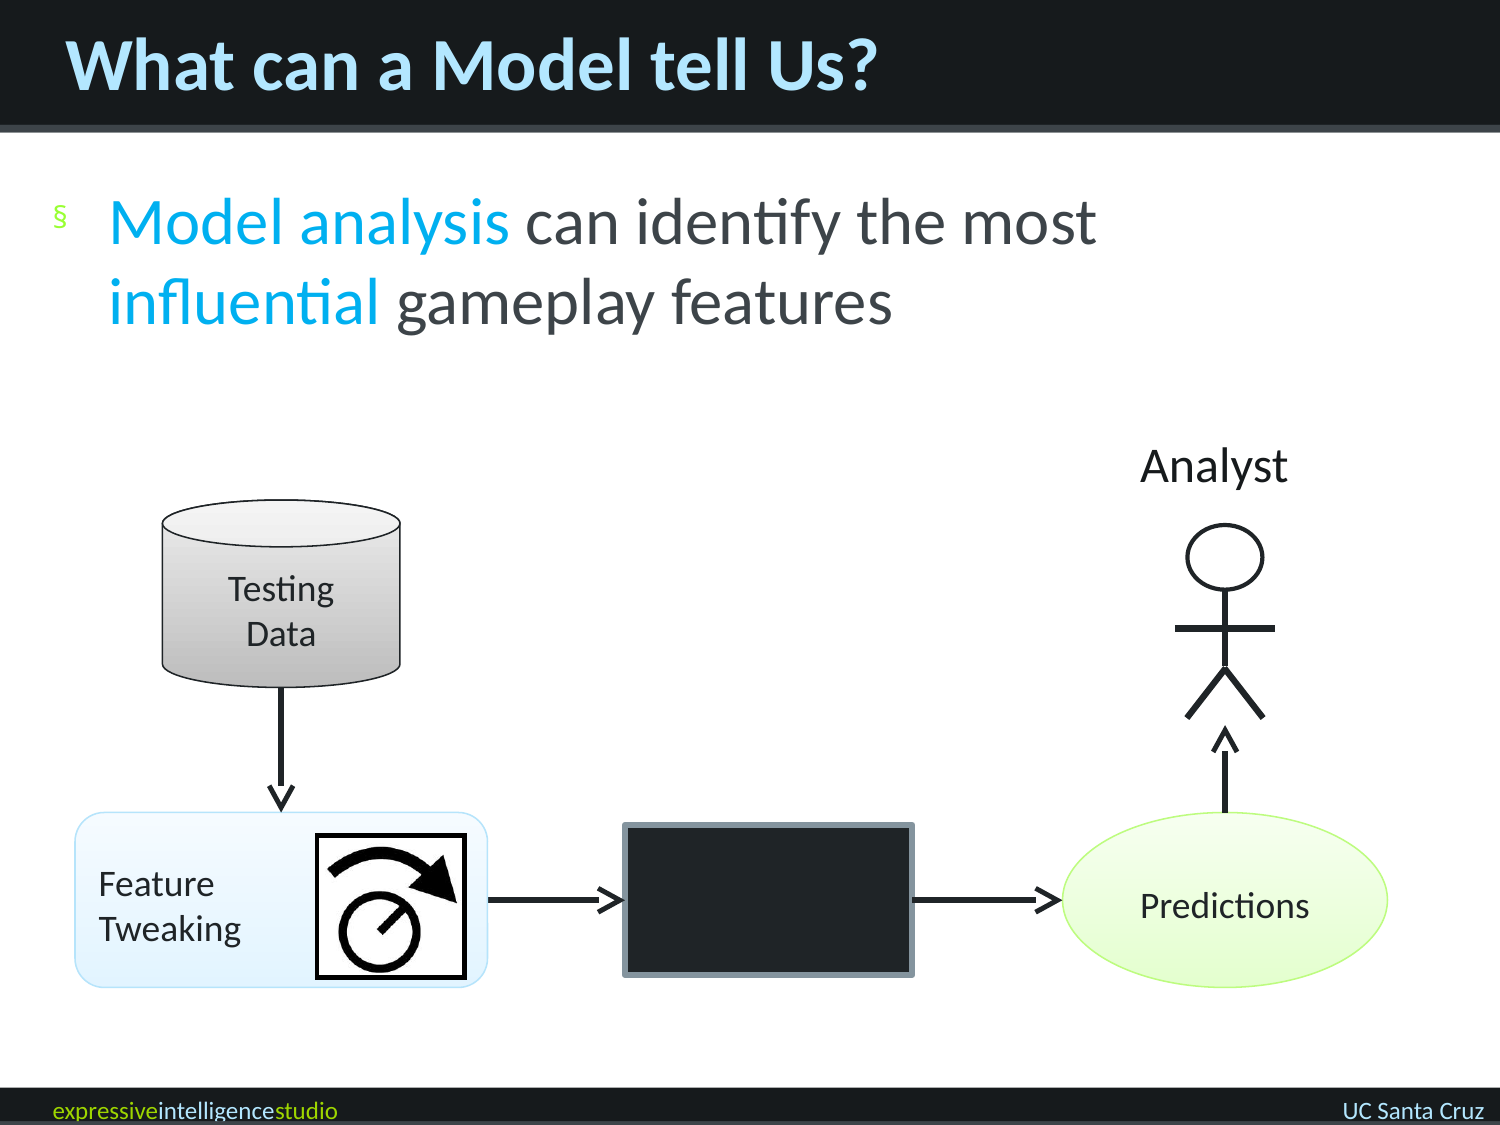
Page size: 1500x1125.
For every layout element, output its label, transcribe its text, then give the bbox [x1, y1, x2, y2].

text_box Model [624, 824, 913, 975]
text_box Predictions [1062, 812, 1388, 988]
picture [319, 837, 463, 975]
list Model analysis can identify the most influential gameplay features [37, 162, 1388, 993]
text_box Testing Data [162, 526, 400, 688]
text_box [1187, 525, 1263, 590]
text_box Analyst [1125, 424, 1375, 501]
title What can a Model tell Us? [50, 0, 1400, 130]
text_box Feature Tweaking [75, 812, 488, 988]
